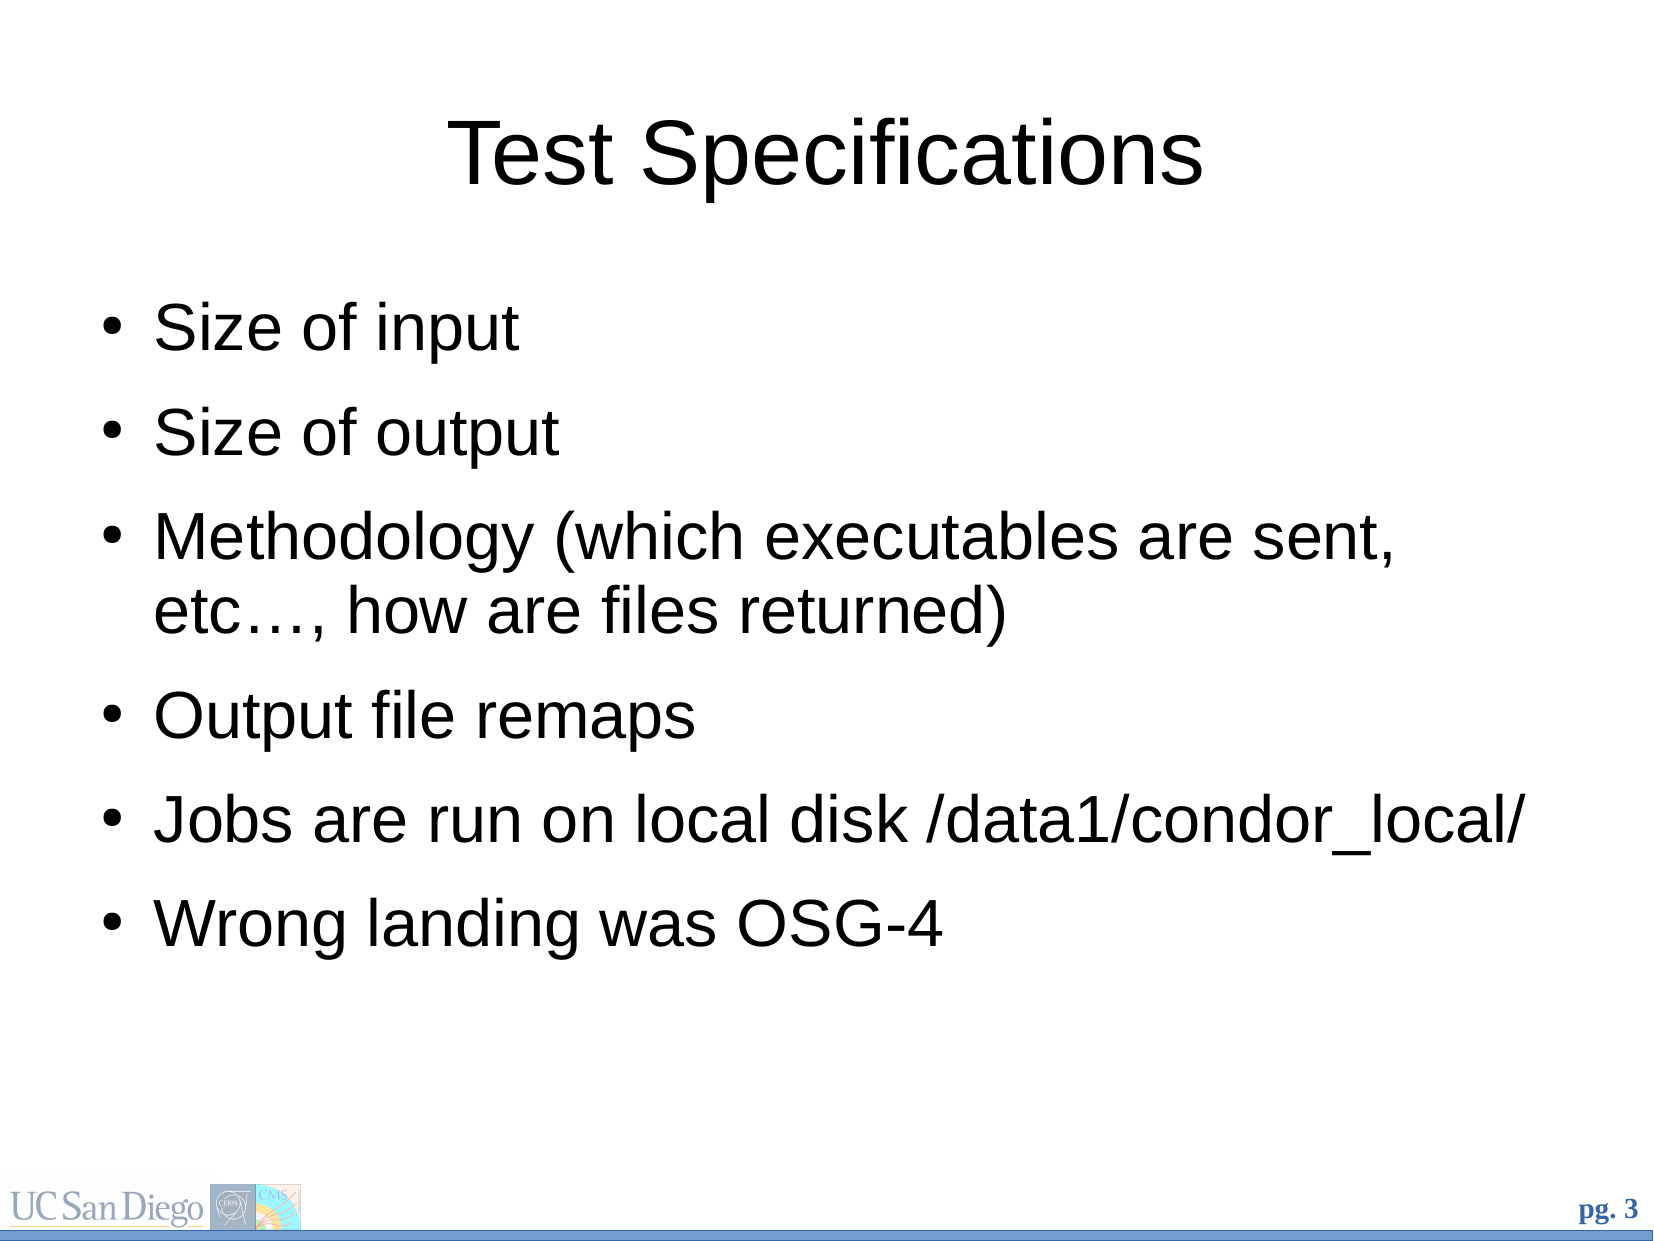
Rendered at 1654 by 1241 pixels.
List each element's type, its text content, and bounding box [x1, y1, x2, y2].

title Test Specifications [82, 49, 1571, 257]
list Size of input Size of output Methodology (which executables are sent, etc…, how are files returned) Output file remaps Jobs are run on local disk /data1/condor_local/ Wrong landing was OSG-4 [82, 290, 1571, 1010]
